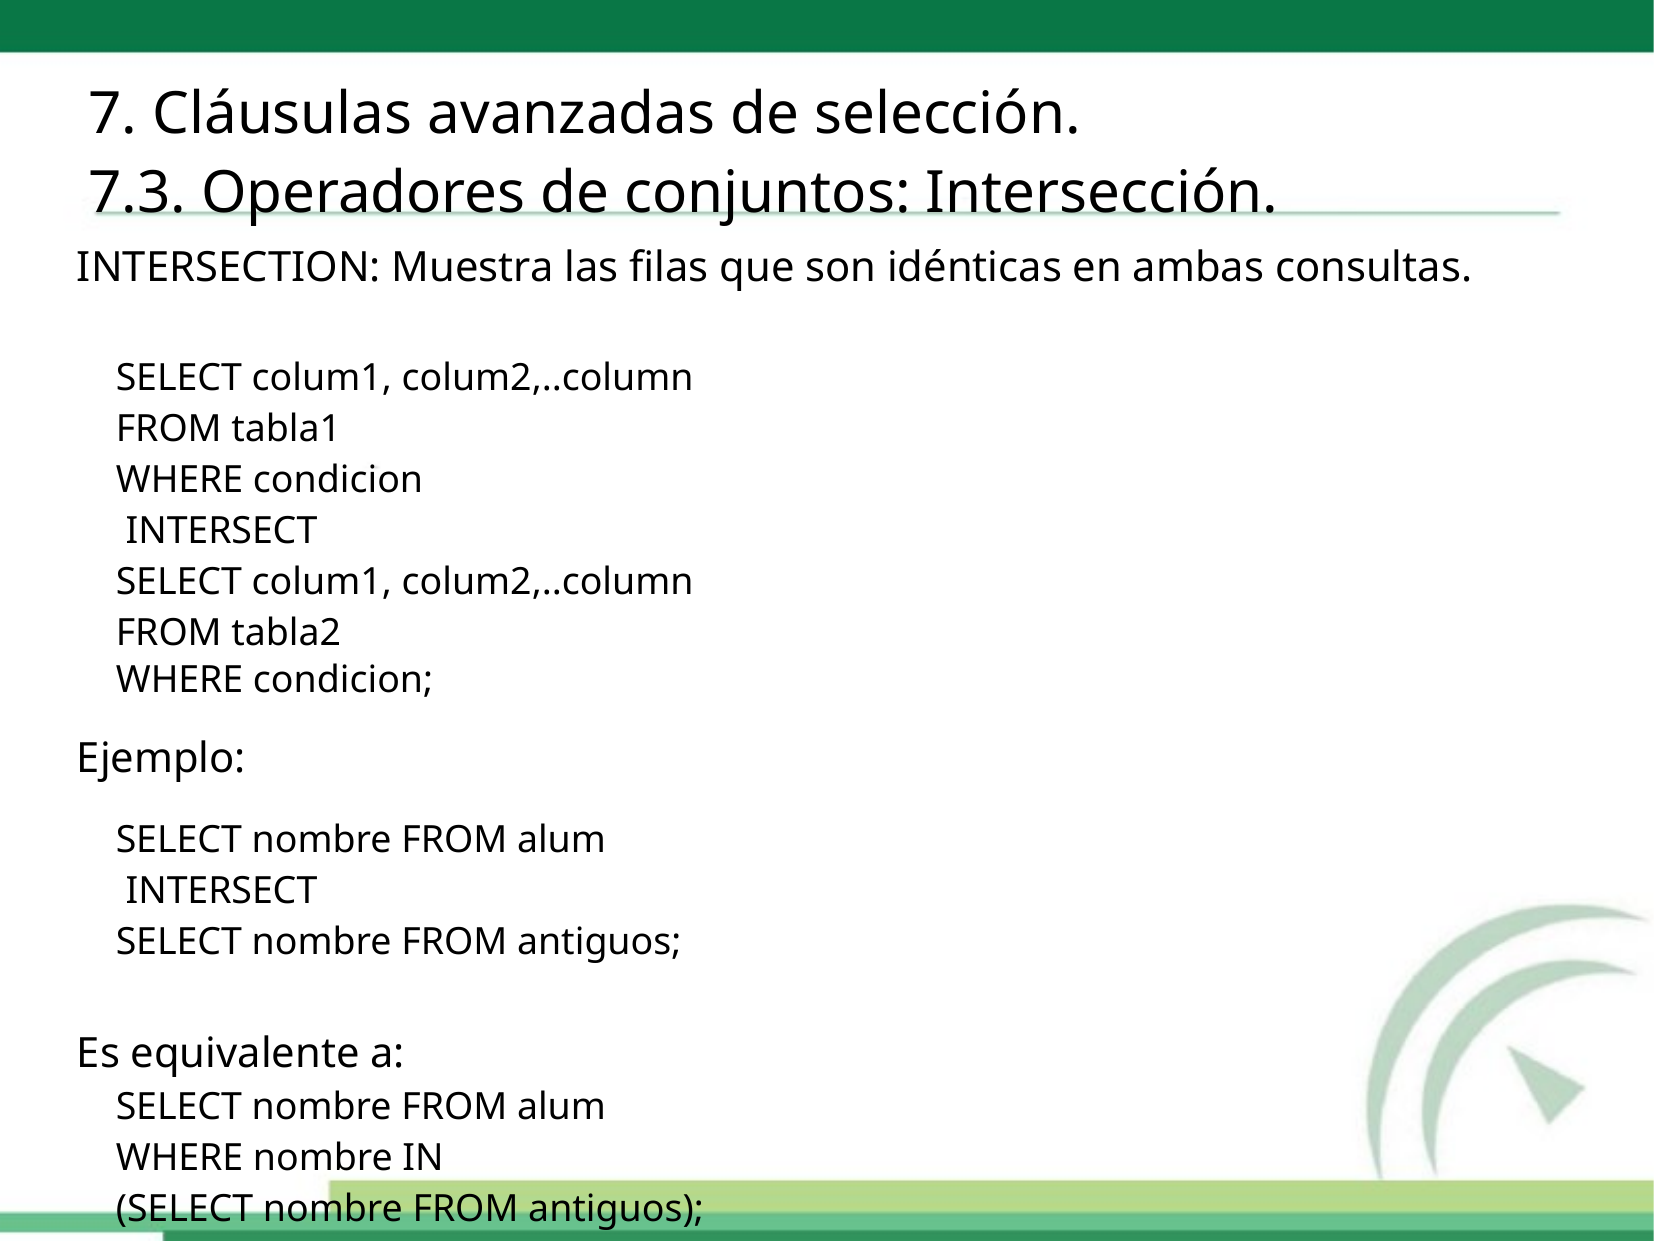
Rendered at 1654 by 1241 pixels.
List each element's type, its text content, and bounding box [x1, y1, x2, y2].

list INTERSECTION: Muestra las filas que son idénticas en ambas consultas. SELECT colum1, colum2,..column FROM tabla1 WHERE condicion INTERSECT SELECT colum1, colum2,..column FROM tabla2 WHERE condicion; Ejemplo: SELECT nombre FROM alum INTERSECT SELECT nombre FROM antiguos; Es equivalente a: SELECT nombre FROM alum WHERE nombre IN (SELECT nombre FROM antiguos); [76, 236, 1565, 1182]
title 7. Cláusulas avanzadas de selección. 7.3. Operadores de conjuntos: Intersección. [88, 46, 1577, 254]
picture [0, 0, 1654, 1241]
